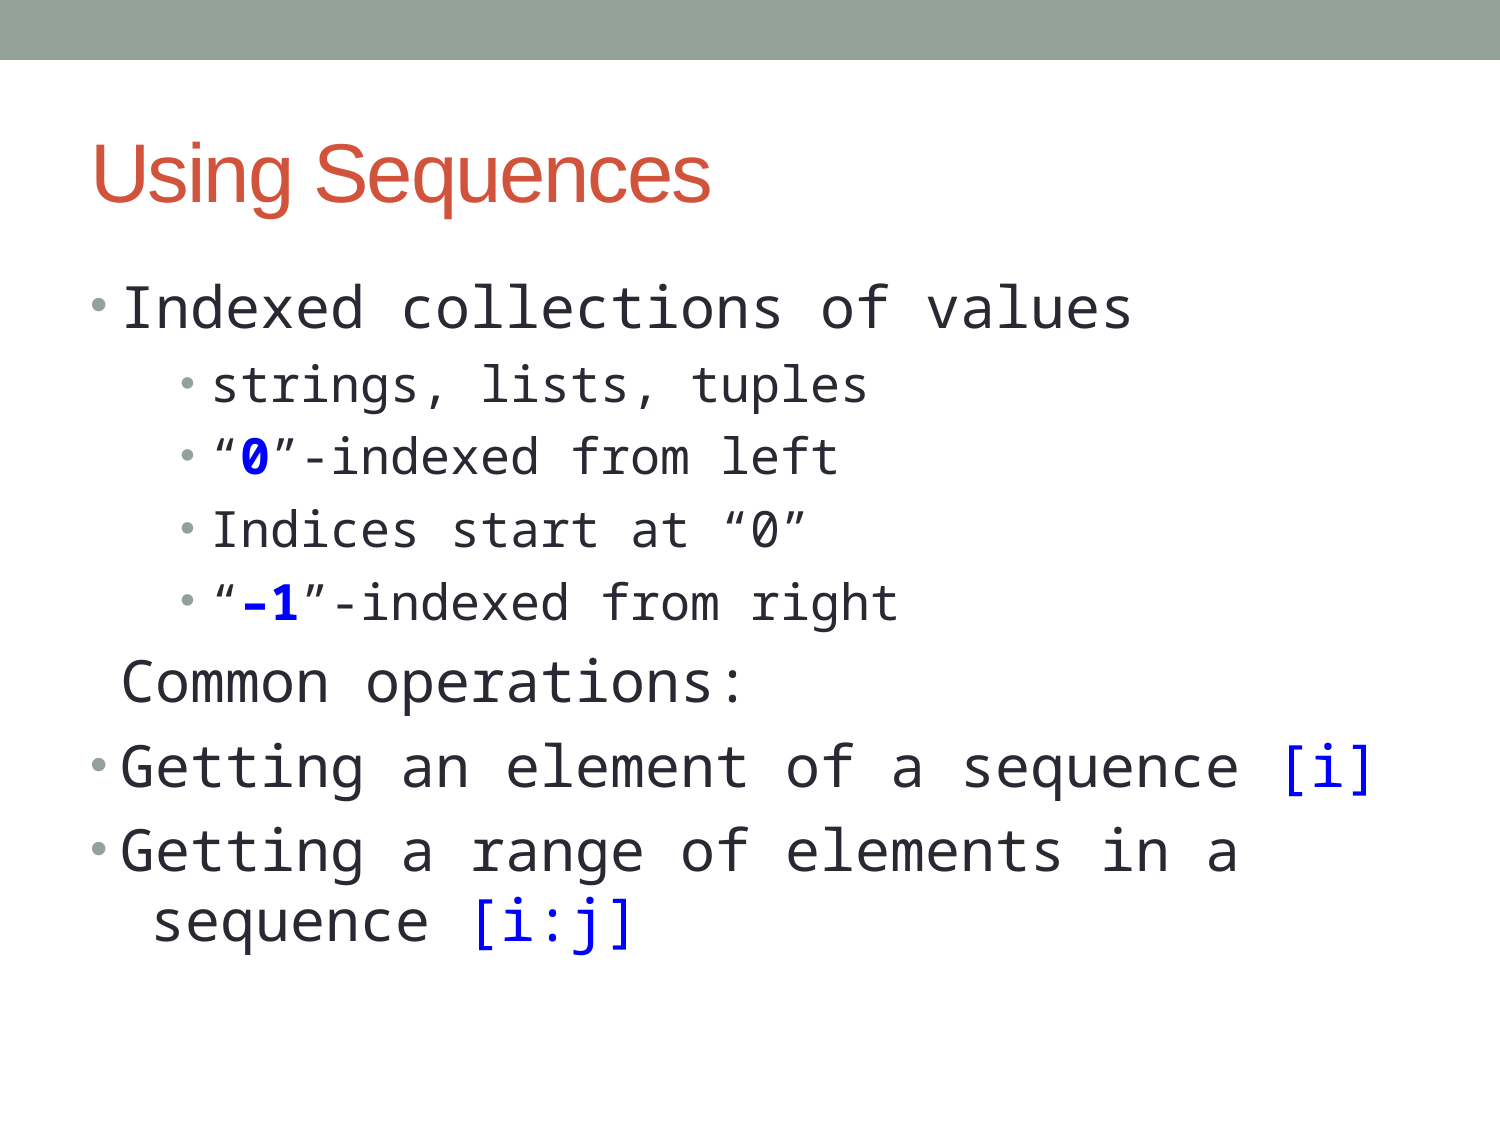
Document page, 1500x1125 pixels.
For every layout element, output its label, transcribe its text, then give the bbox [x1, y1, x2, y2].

list Indexed collections of values strings, lists, tuples “0”-indexed from left Indices start at “0” “–1”-indexed from right Common operations: Getting an element of a sequence [i] Getting a range of elements in a sequence [i:j] [75, 262, 1426, 1063]
title Using Sequences [75, 87, 1426, 251]
